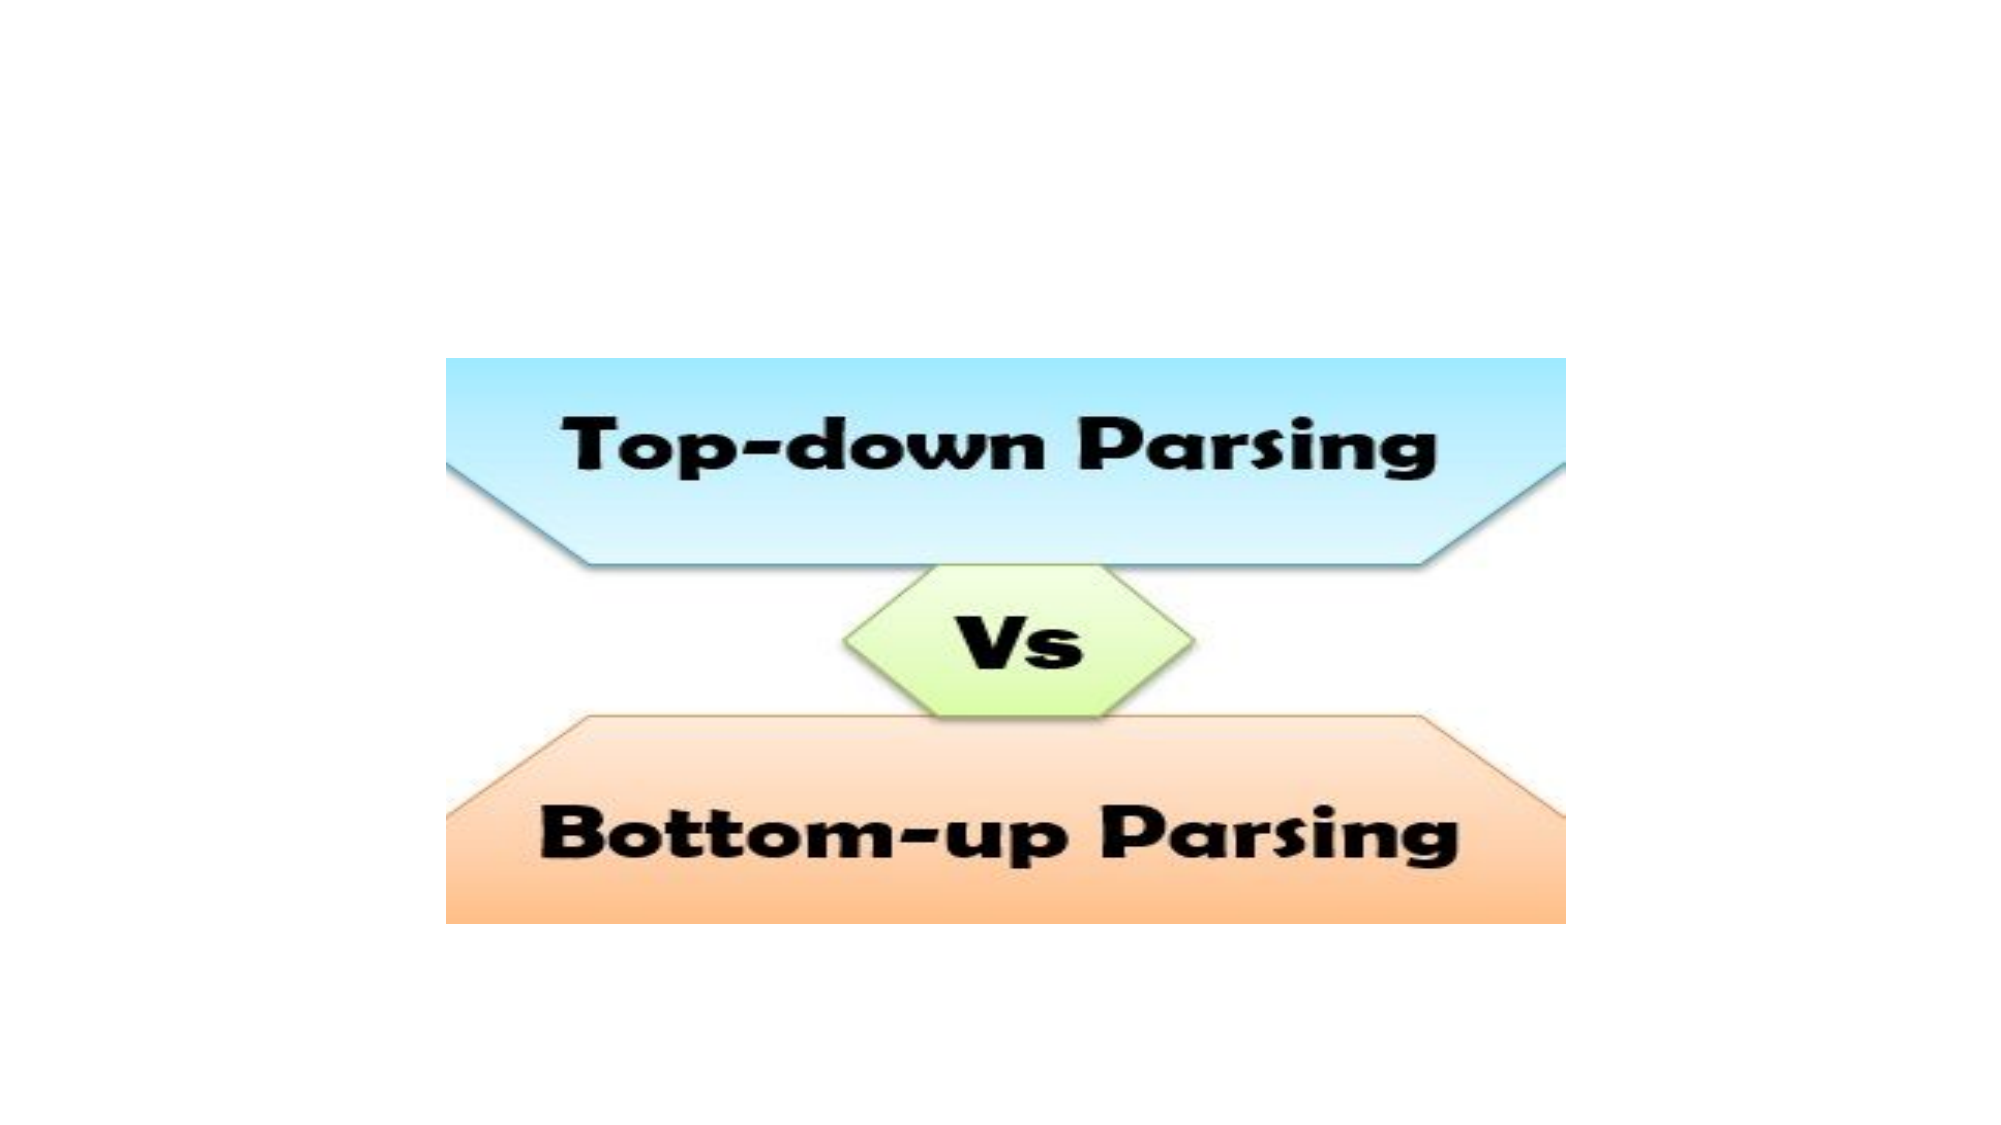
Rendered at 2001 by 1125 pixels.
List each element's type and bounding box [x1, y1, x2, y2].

picture [446, 358, 1566, 924]
